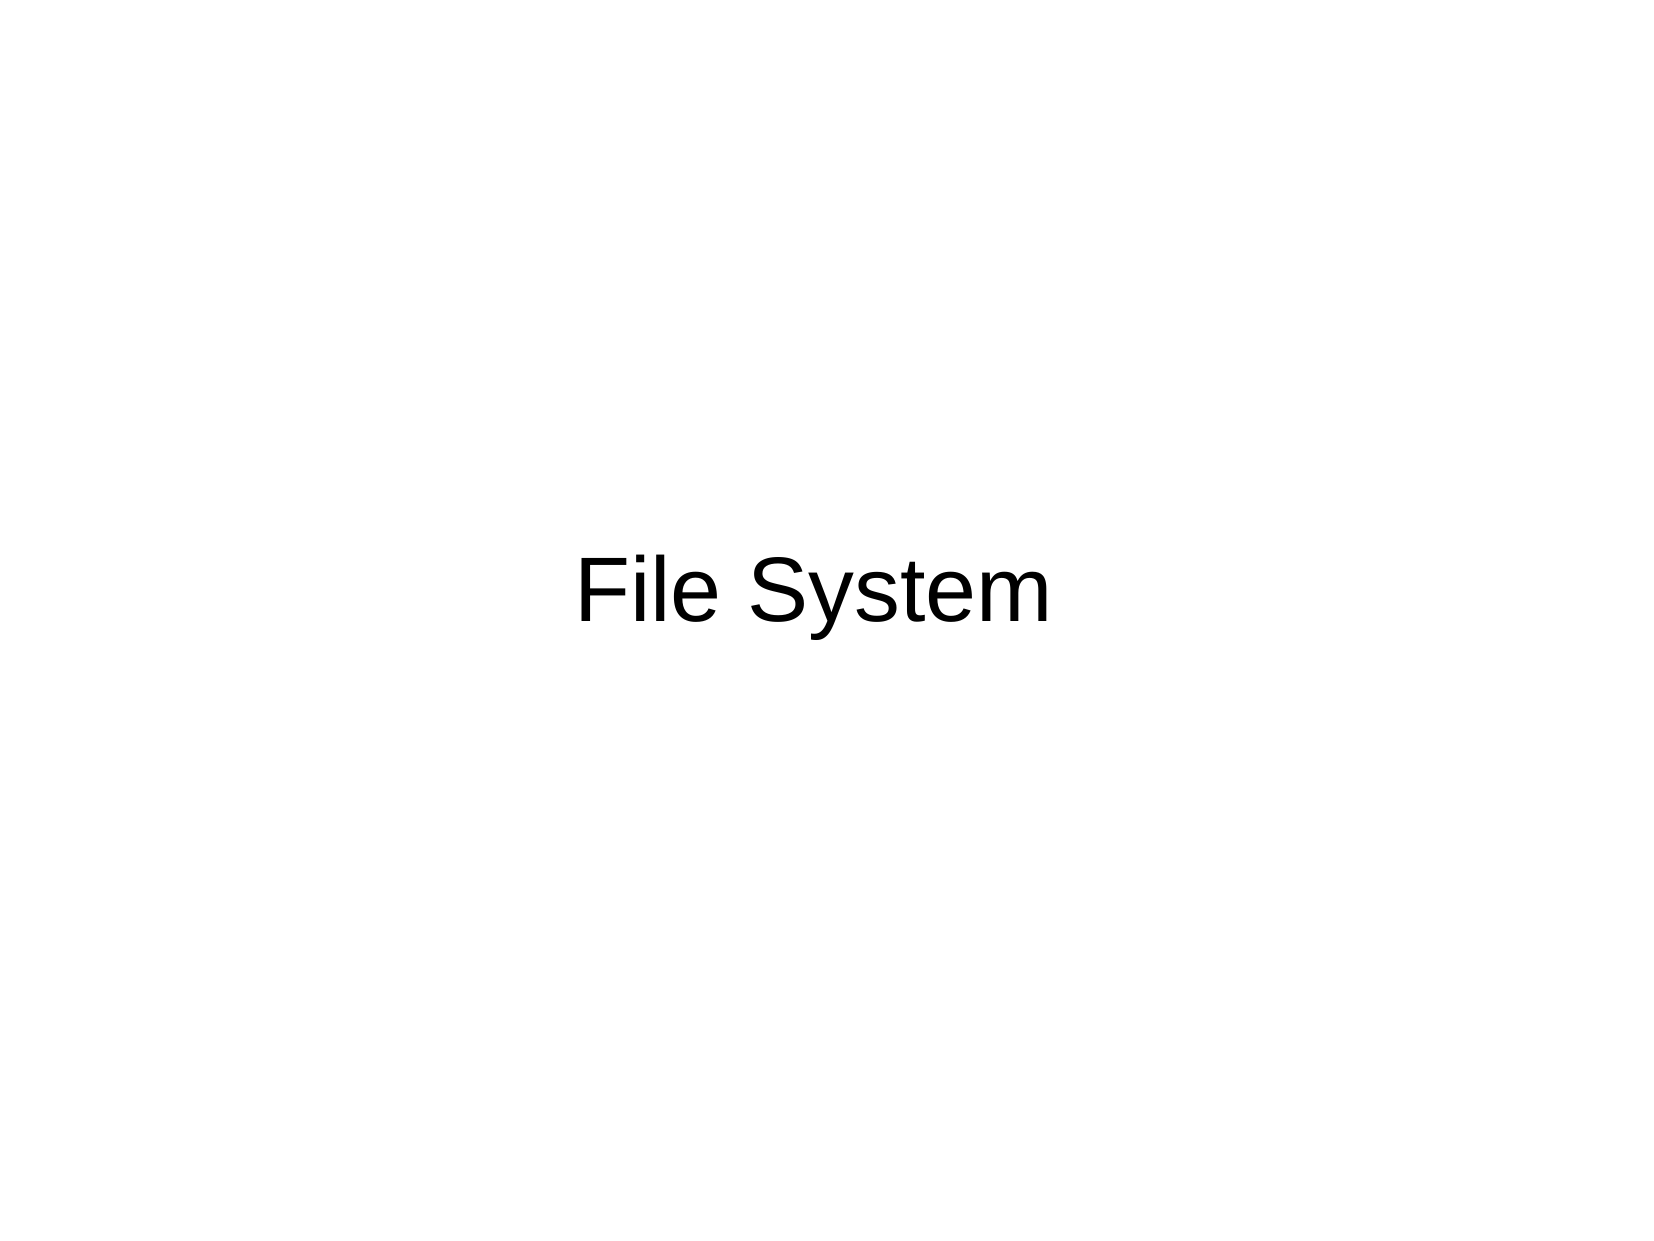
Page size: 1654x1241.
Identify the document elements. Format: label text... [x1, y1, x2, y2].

title File System [82, 486, 1571, 694]
